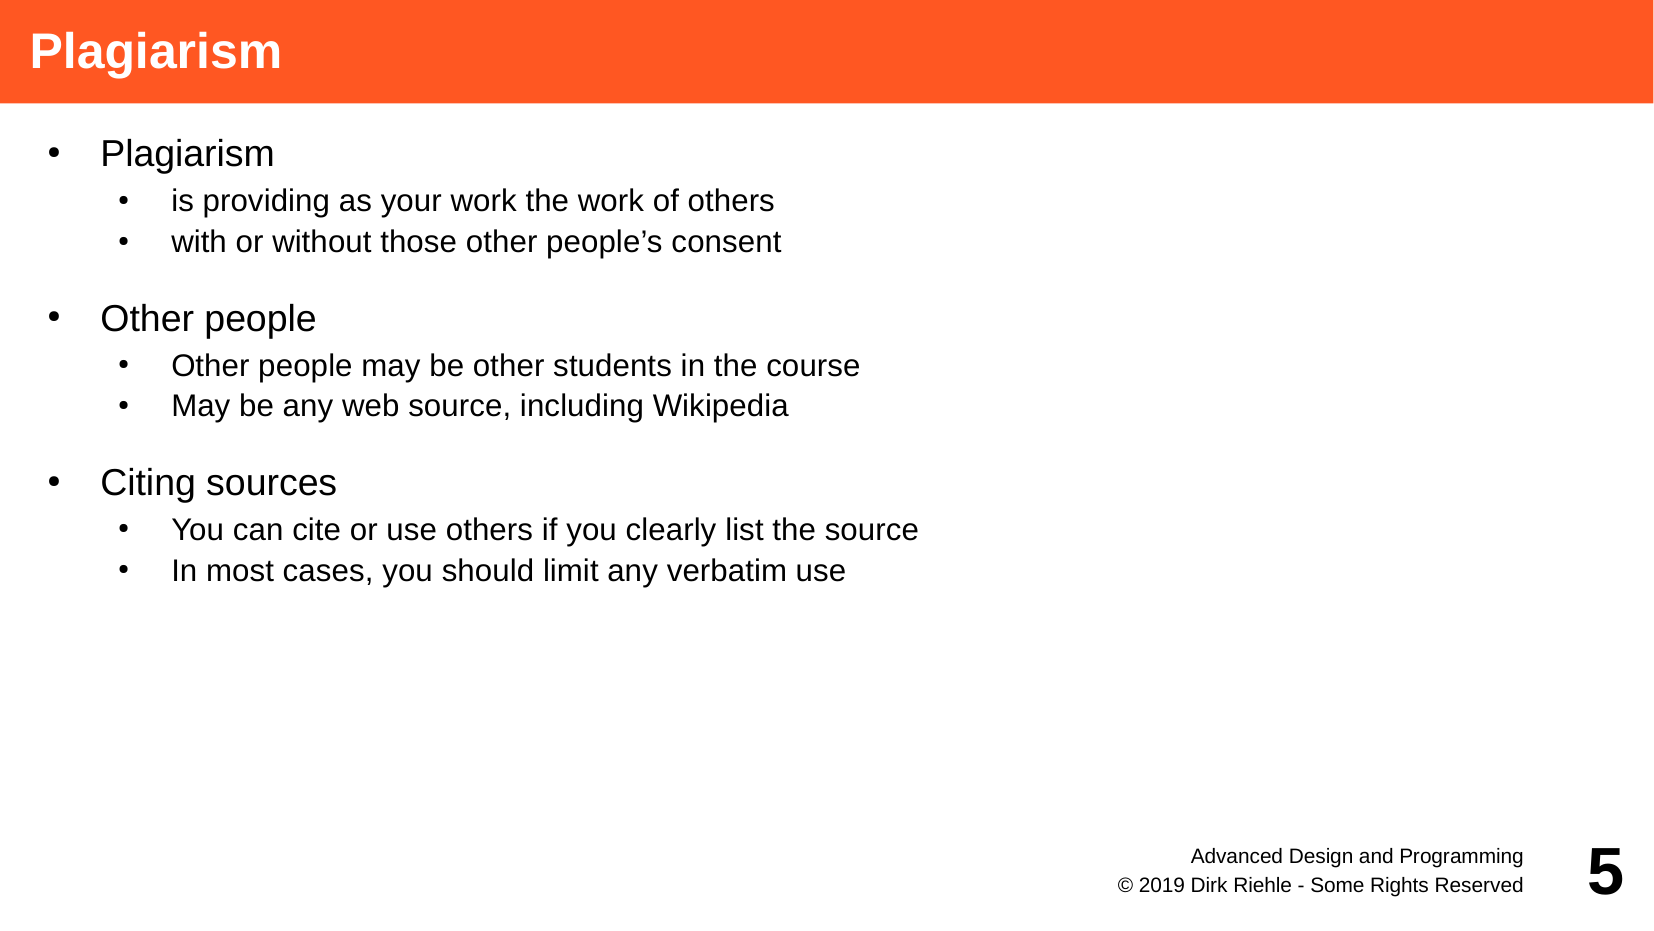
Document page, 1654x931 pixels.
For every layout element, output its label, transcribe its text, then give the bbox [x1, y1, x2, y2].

list Plagiarism is providing as your work the work of others with or without those other people’s consent Other people Other people may be other students in the course May be any web source, including Wikipedia Citing sources You can cite or use others if you clearly list the source In most cases, you should limit any verbatim use [29, 132, 1625, 813]
title Plagiarism [0, 0, 1654, 104]
